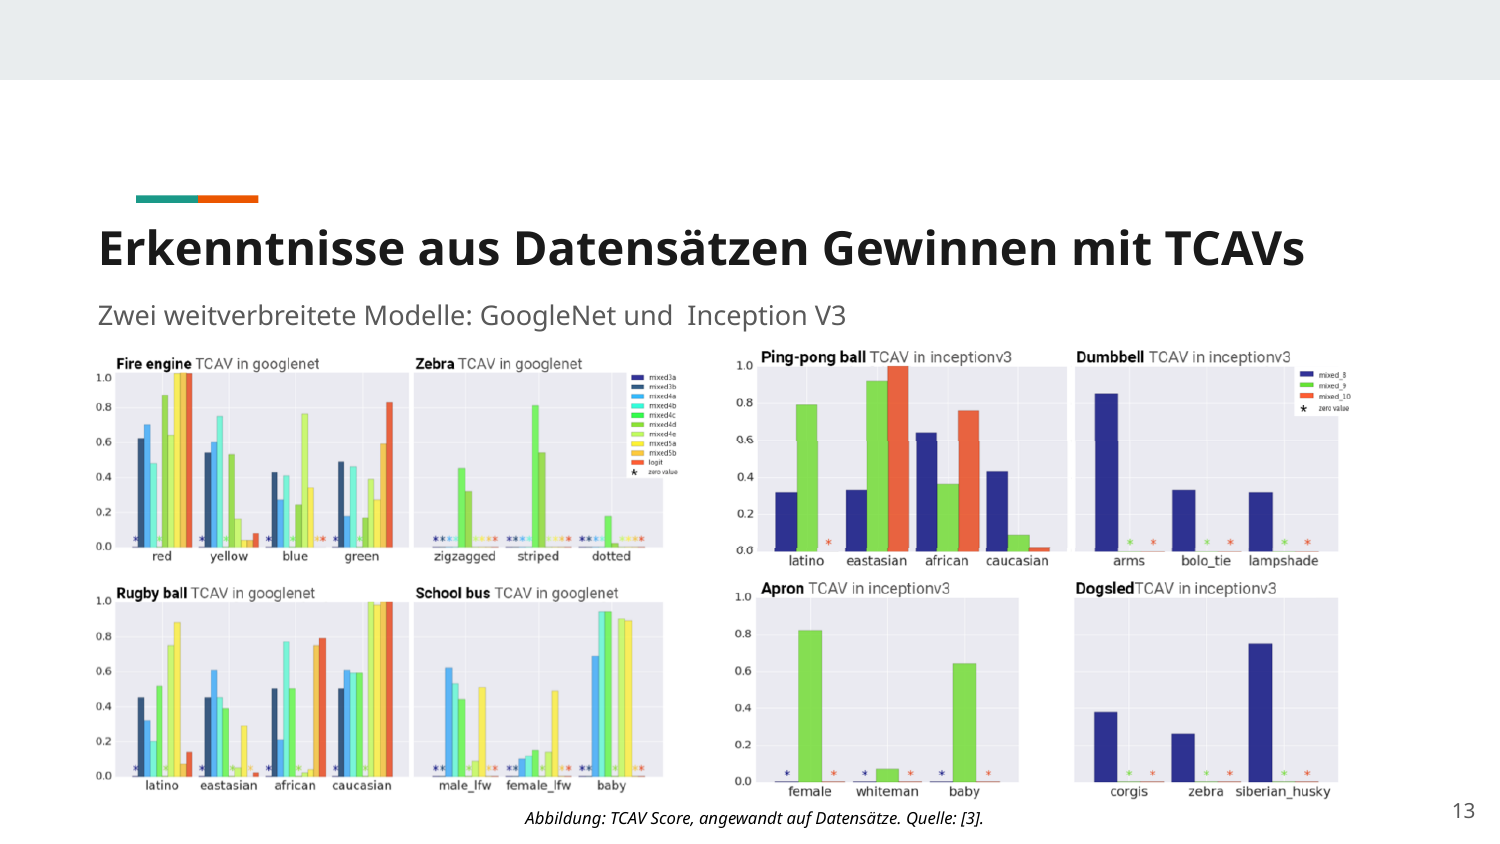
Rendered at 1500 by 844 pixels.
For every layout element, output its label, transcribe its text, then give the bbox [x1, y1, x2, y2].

list Zwei weitverbreitete Modelle: GoogleNet und Inception V3 [82, 278, 1345, 650]
title Erkenntnisse aus Datensätzen Gewinnen mit TCAVs [82, 202, 1345, 278]
picture [717, 336, 1364, 816]
slide_number <number> [1400, 779, 1491, 844]
text_box Abbildung: TCAV Score, angewandt auf Datensätze. Quelle: [3]. [510, 793, 1051, 844]
picture [82, 342, 701, 810]
